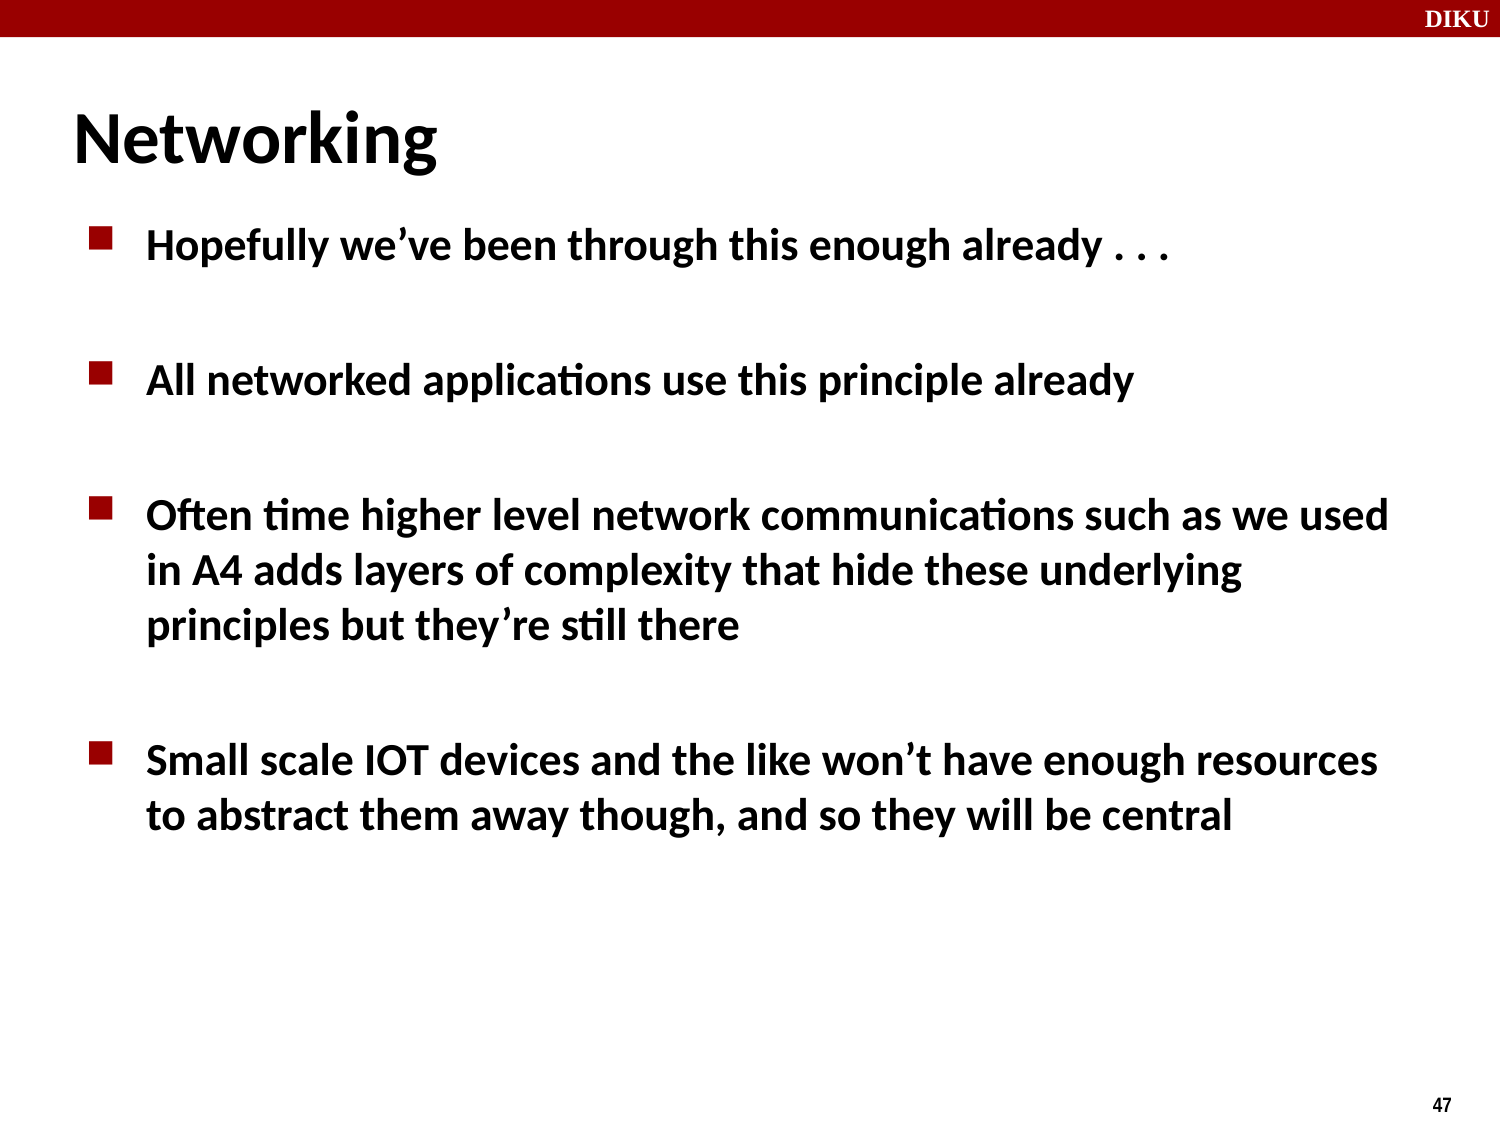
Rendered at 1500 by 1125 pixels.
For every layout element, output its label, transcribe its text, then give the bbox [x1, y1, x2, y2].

text_box Hopefully we’ve been through this enough already . . . All networked applications use this principle already Often time higher level network communications such as we used in A4 adds layers of complexity that hide these underlying principles but they’re still there Small scale IOT devices and the like won’t have enough resources to abstract them away though, and so they will be central [74, 207, 1421, 631]
text_box Networking [58, 71, 1304, 197]
